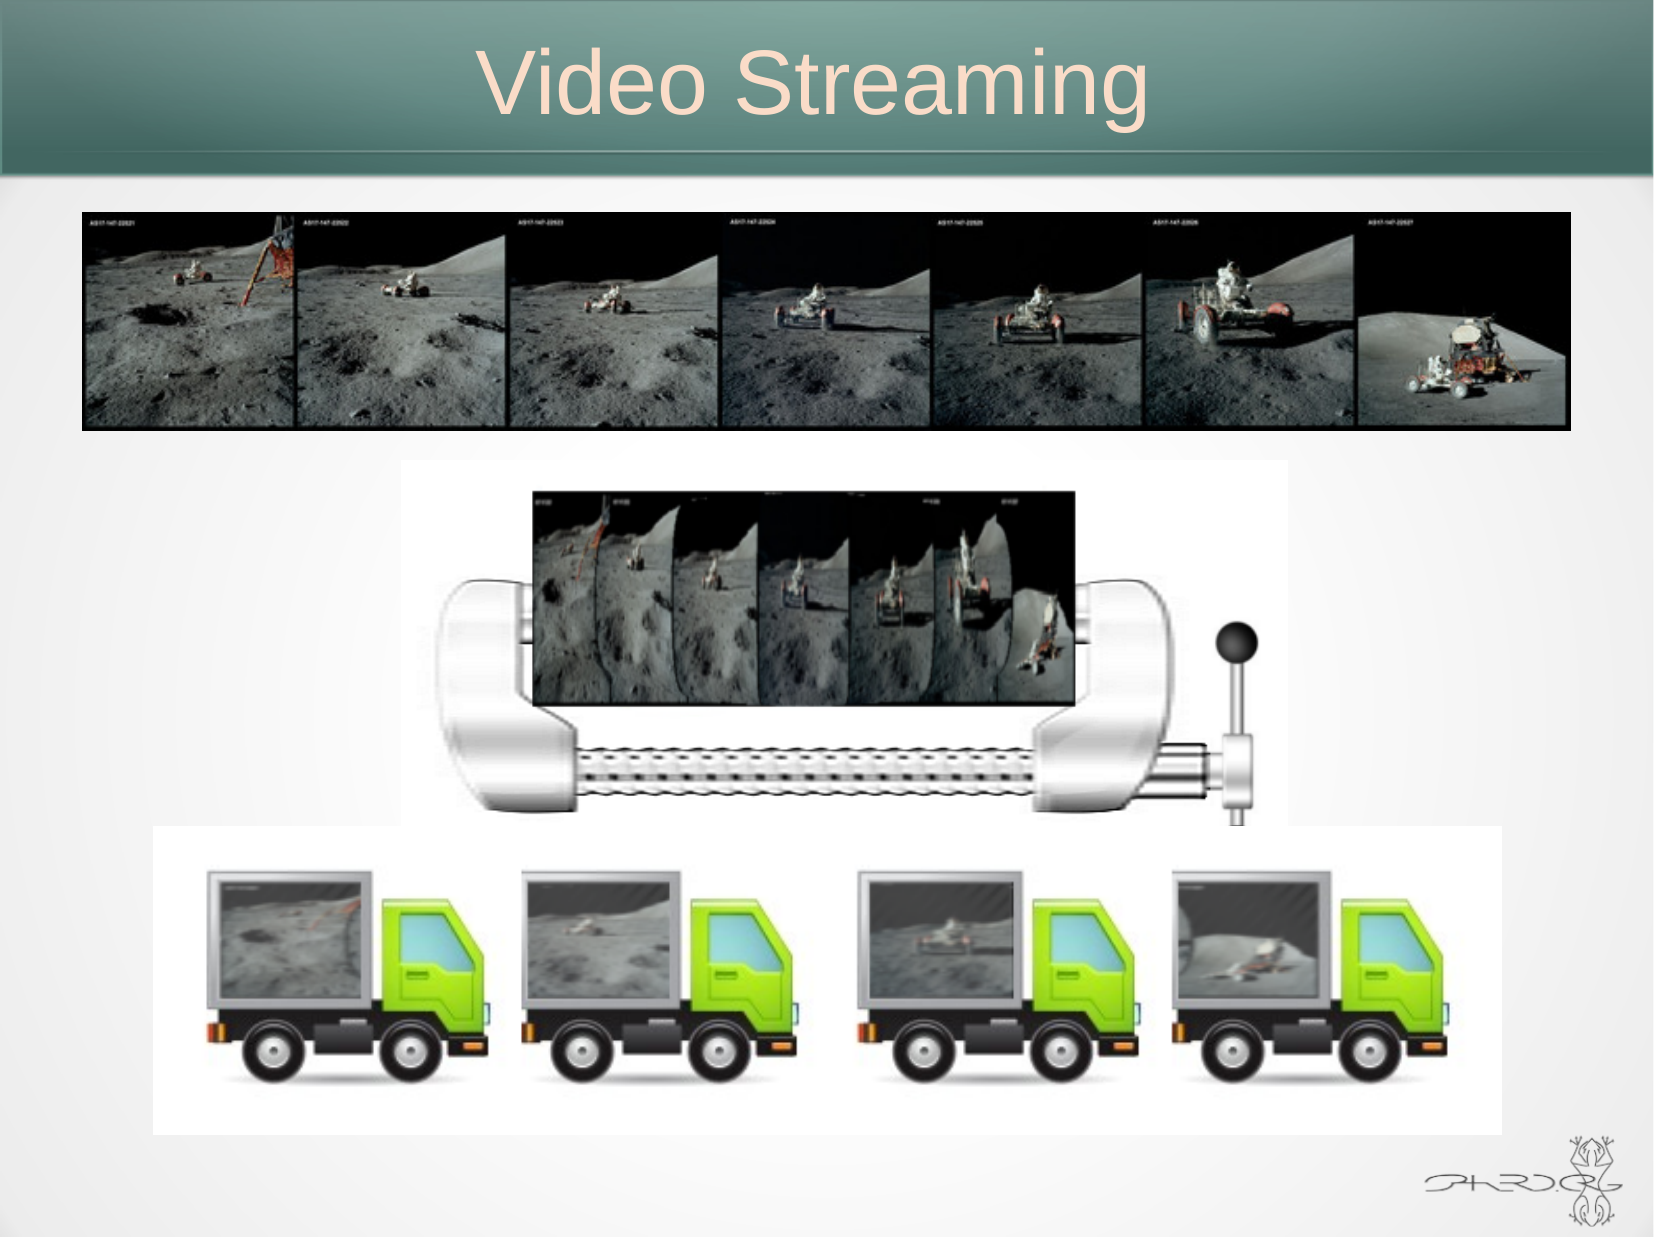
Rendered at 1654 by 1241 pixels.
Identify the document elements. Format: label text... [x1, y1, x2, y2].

title Video Streaming [82, 11, 1571, 154]
picture [0, 0, 1654, 1237]
